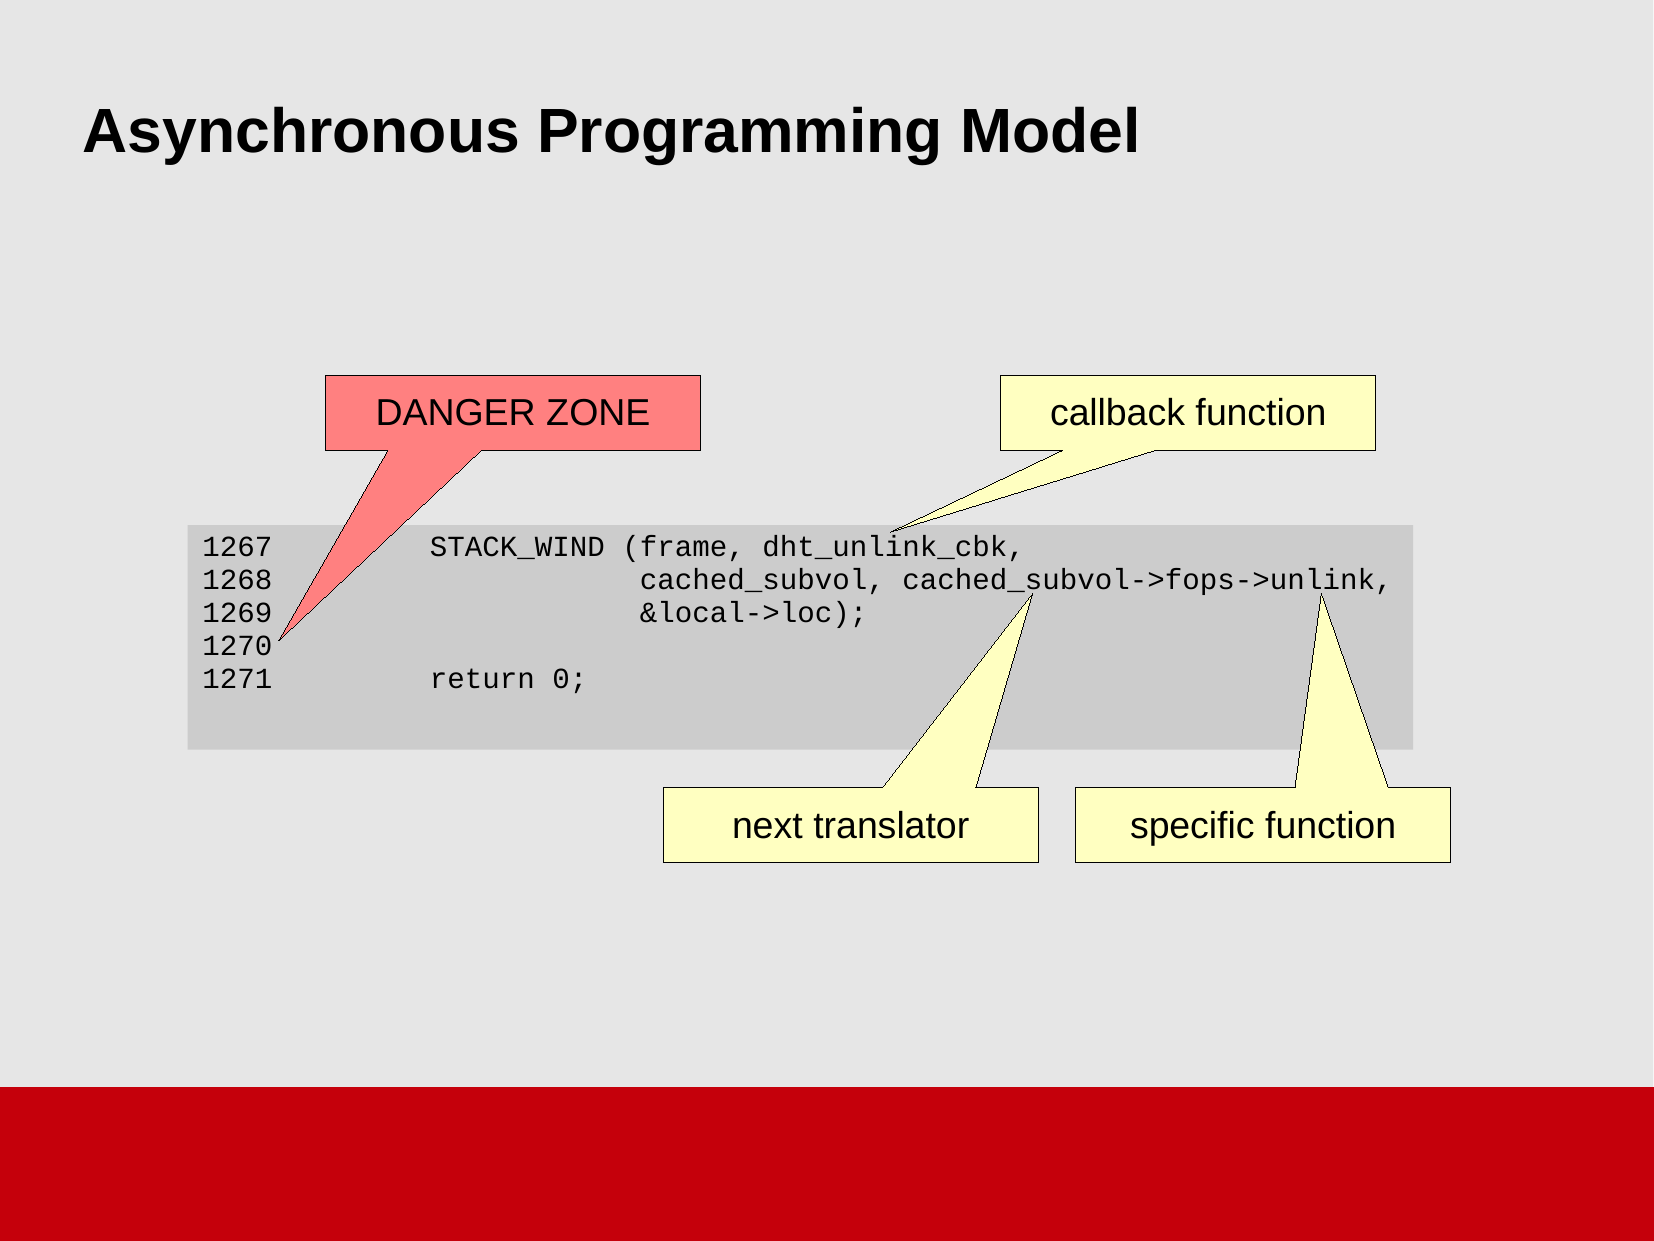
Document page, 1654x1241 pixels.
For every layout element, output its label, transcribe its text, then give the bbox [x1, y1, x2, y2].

text_box 1267 STACK_WIND (frame, dht_unlink_cbk, 1268 cached_subvol, cached_subvol->fops->unlink, 1269 &local->loc); 1270 1271 return 0; [187, 525, 1414, 712]
text_box next translator [940, 593, 1033, 712]
text_box DANGER ZONE [278, 375, 701, 641]
title Asynchronous Programming Model [82, 37, 1571, 226]
list [83, 712, 1576, 1039]
text_box specific function [1075, 593, 1451, 863]
text_box callback function [890, 375, 1376, 533]
